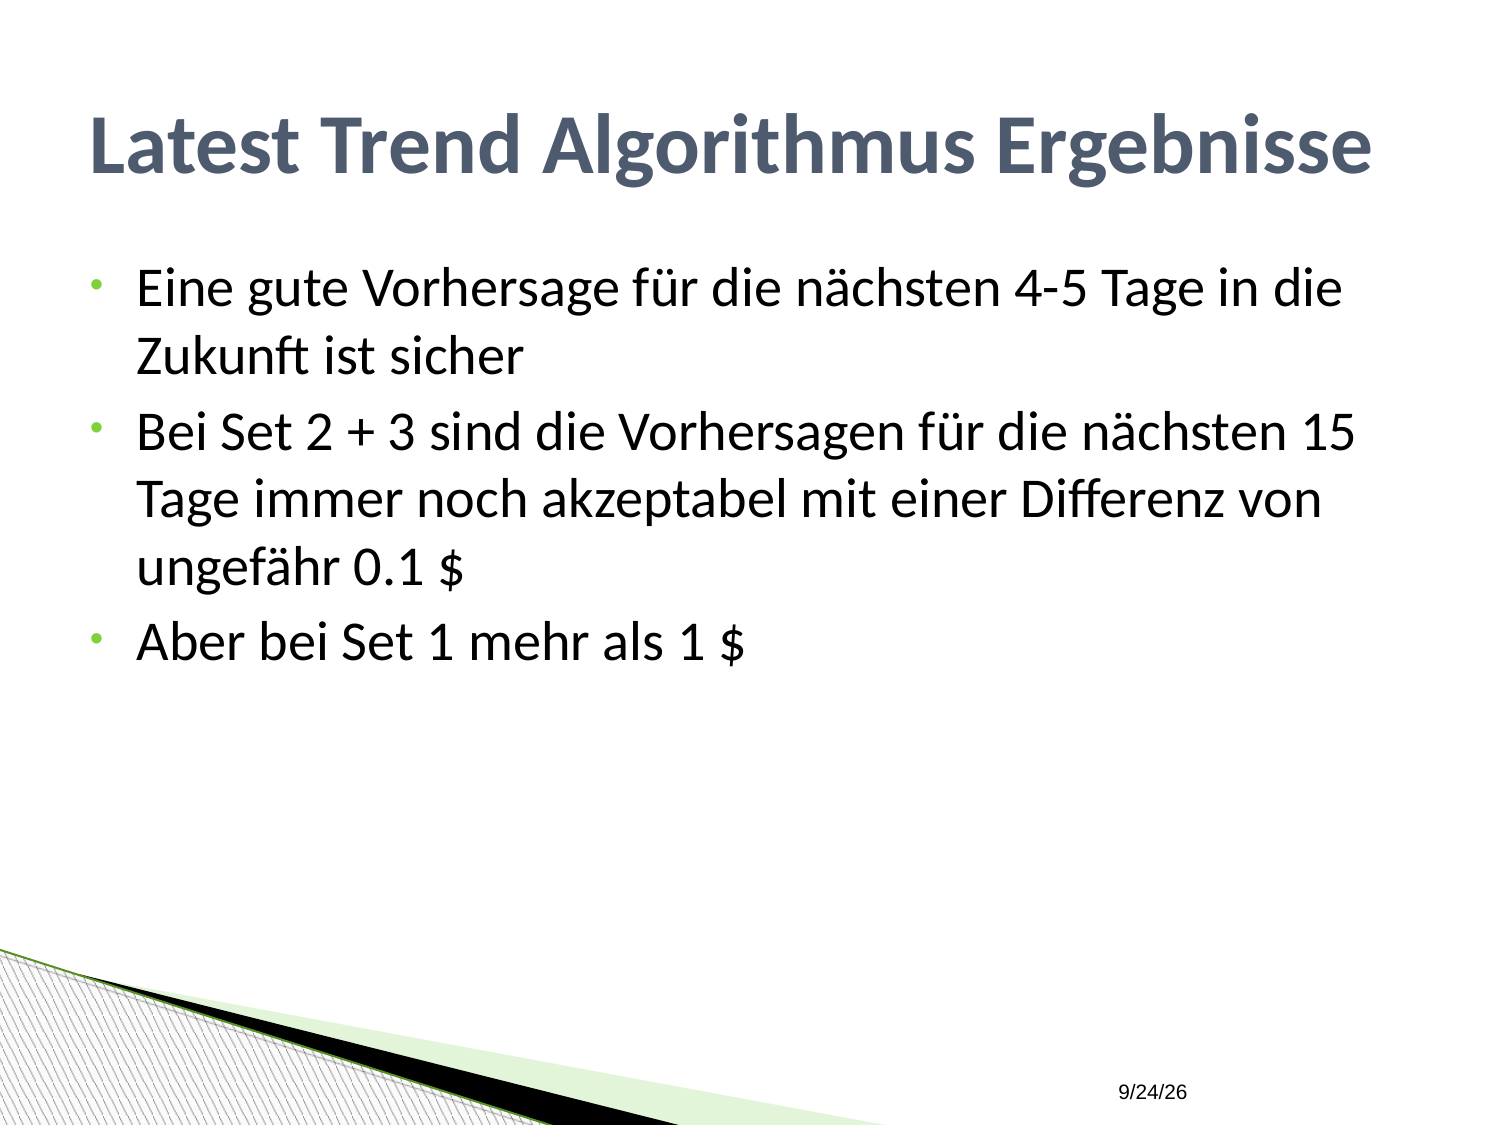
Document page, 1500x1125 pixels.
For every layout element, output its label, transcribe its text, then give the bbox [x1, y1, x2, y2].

title Latest Trend Algorithmus Ergebnisse [75, 45, 1425, 233]
slide_number 6/10/15 [1103, 1051, 1419, 1112]
picture [0, 952, 543, 1125]
list Eine gute Vorhersage für die nächsten 4-5 Tage in die Zukunft ist sicher Bei Set 2 + 3 sind die Vorhersagen für die nächsten 15 Tage immer noch akzeptabel mit einer Differenz von ungefähr 0.1 $ Aber bei Set 1 mehr als 1 $ [75, 243, 1425, 986]
